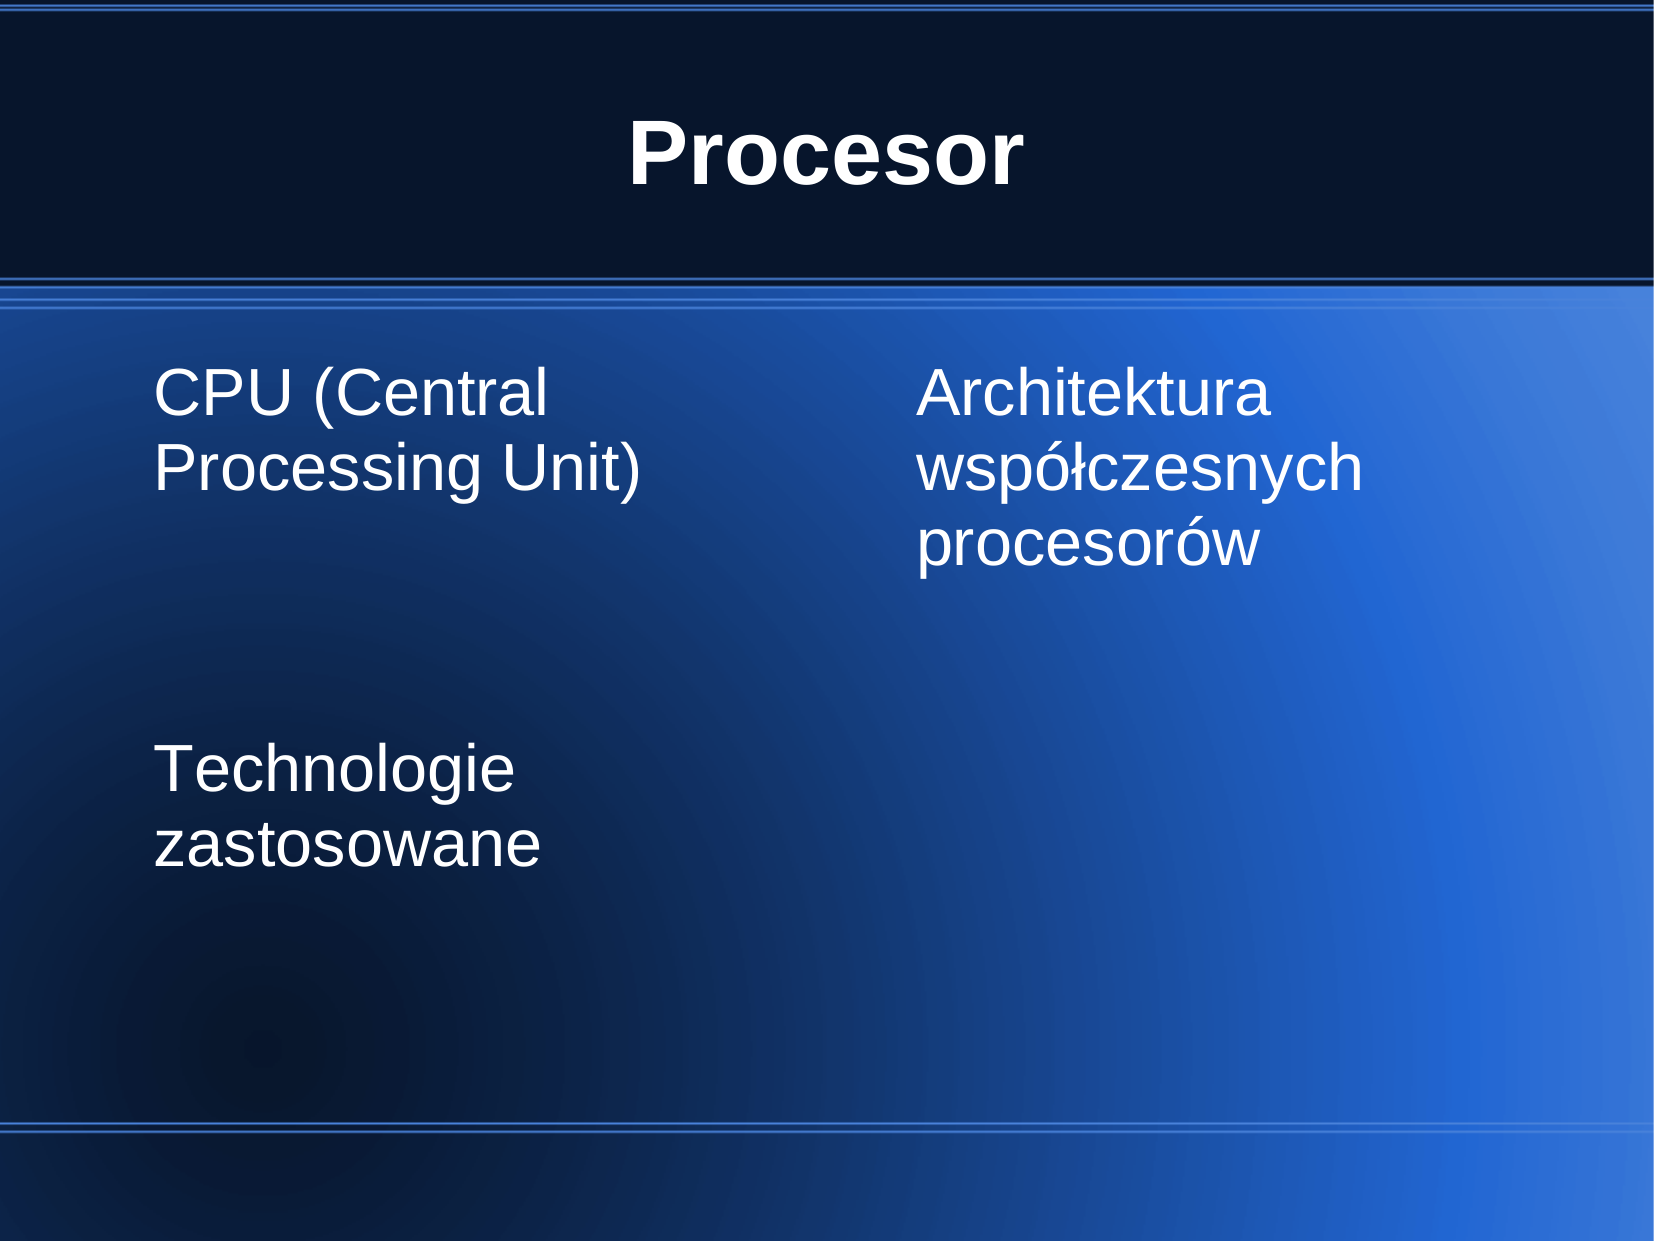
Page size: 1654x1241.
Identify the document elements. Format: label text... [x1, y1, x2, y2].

list Technologie zastosowane [82, 730, 809, 1074]
picture [0, 0, 1654, 1241]
title Procesor [82, 49, 1571, 257]
list CPU (Central Processing Unit) [82, 355, 809, 699]
list Architektura współczesnych procesorów [845, 355, 1572, 699]
